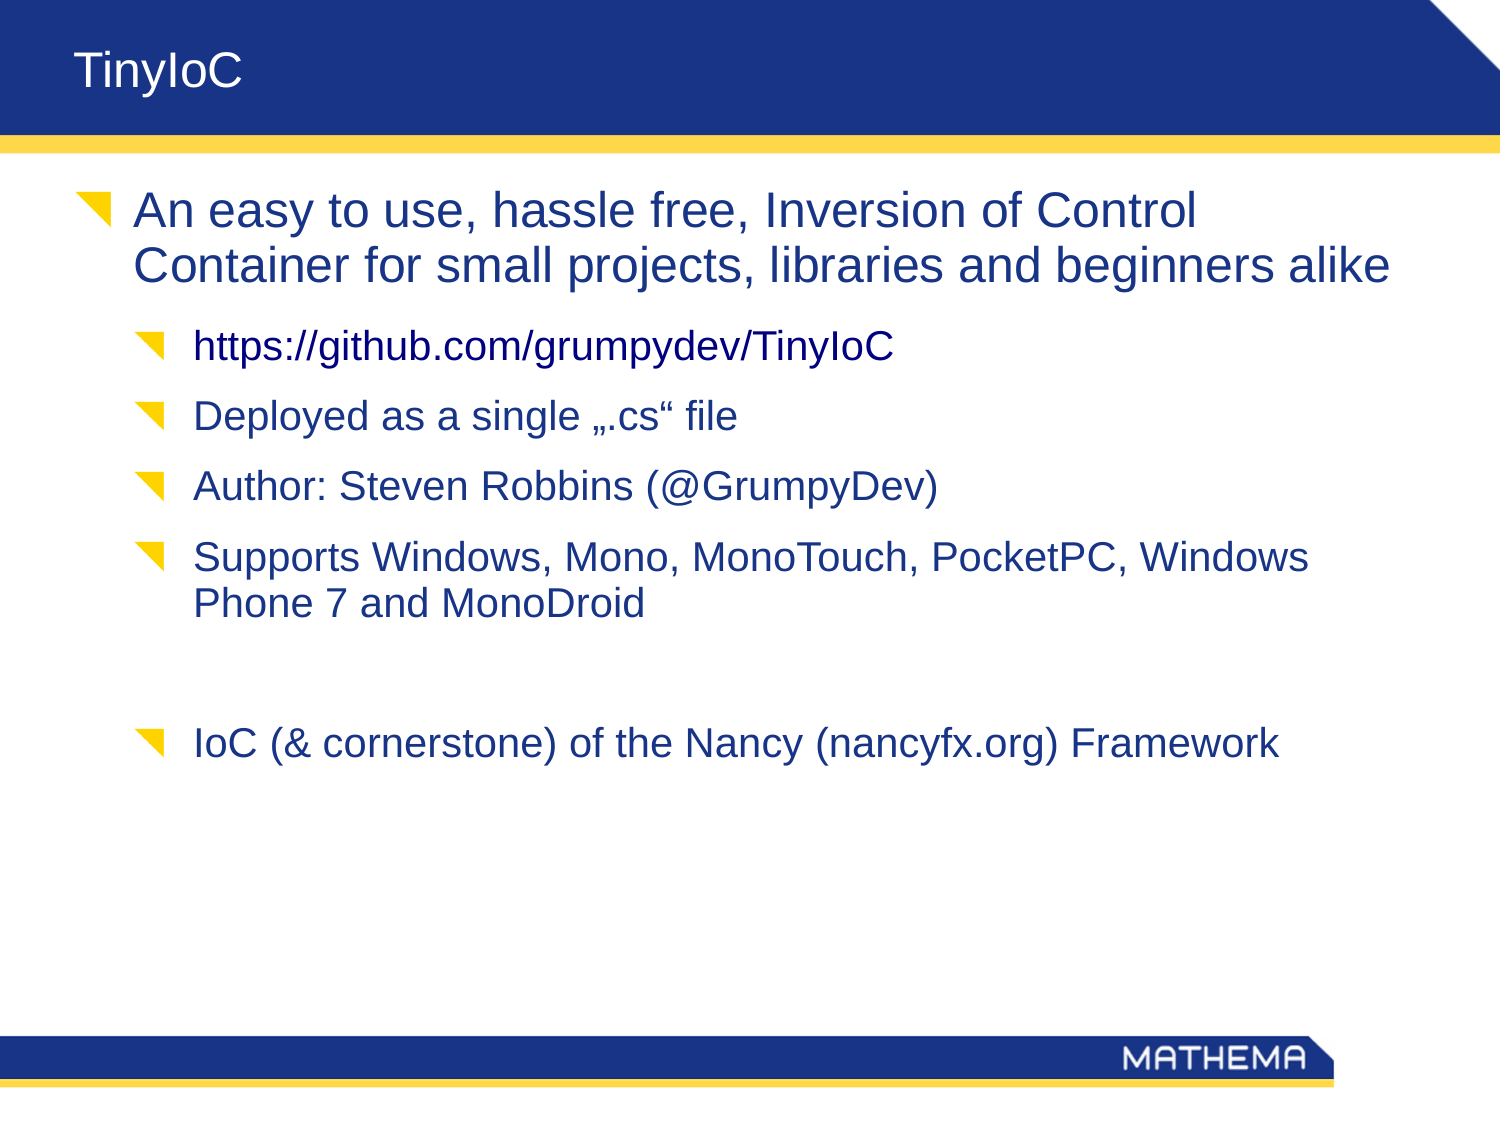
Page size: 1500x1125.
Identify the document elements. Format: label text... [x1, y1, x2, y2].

list An easy to use, hassle free, Inversion of Control Container for small projects, libraries and beginners alike https://github.com/grumpydev/TinyIoC Deployed as a single „.cs“ file Author: Steven Robbins (@GrumpyDev) Supports Windows, Mono, MonoTouch, PocketPC, Windows Phone 7 and MonoDroid IoC (& cornerstone) of the Nancy (nancyfx.org) Framework [75, 181, 1426, 1008]
title TinyIoC [73, 40, 1276, 100]
picture [0, 0, 1500, 1125]
